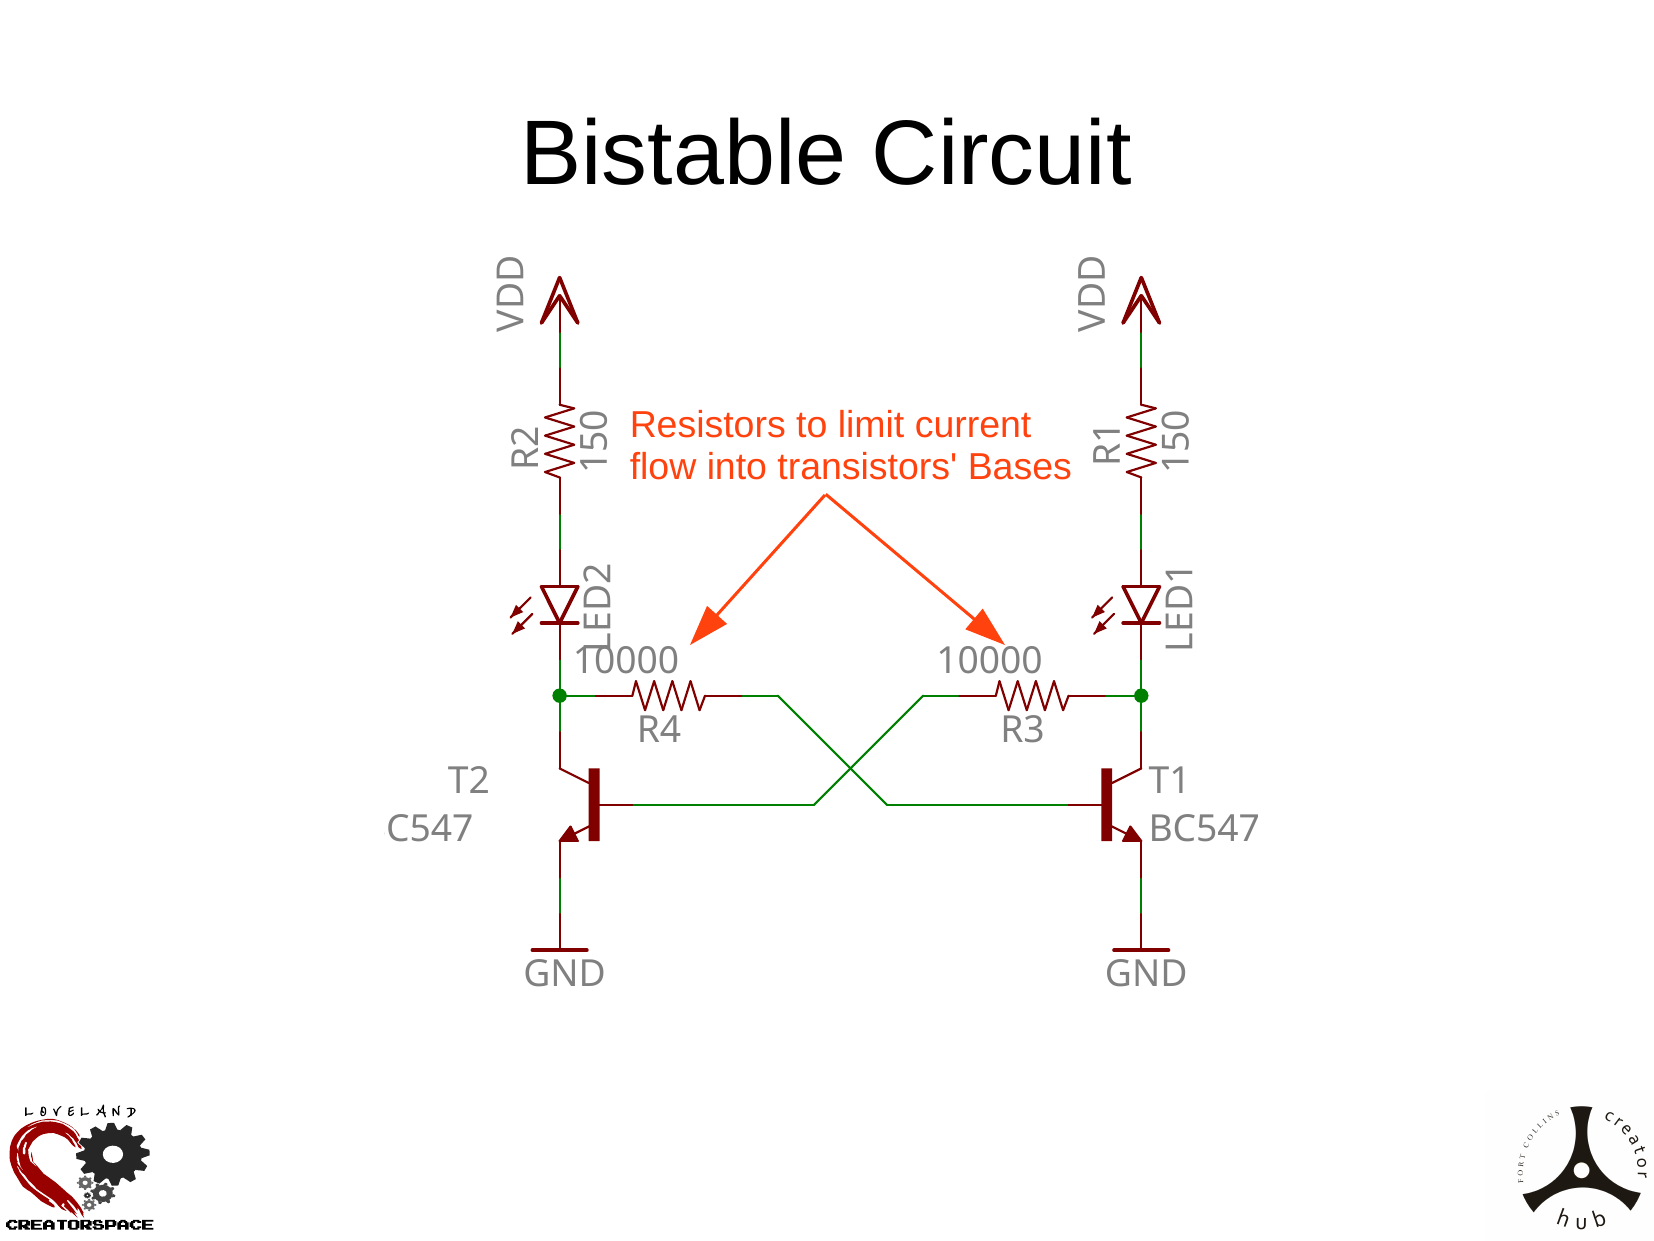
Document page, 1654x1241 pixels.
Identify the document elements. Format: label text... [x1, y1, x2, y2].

picture [1485, 1090, 1654, 1241]
title Bistable Circuit [82, 49, 1571, 257]
picture [384, 245, 1270, 996]
text_box Resistors to limit current flow into transistors' Bases [615, 396, 1087, 496]
